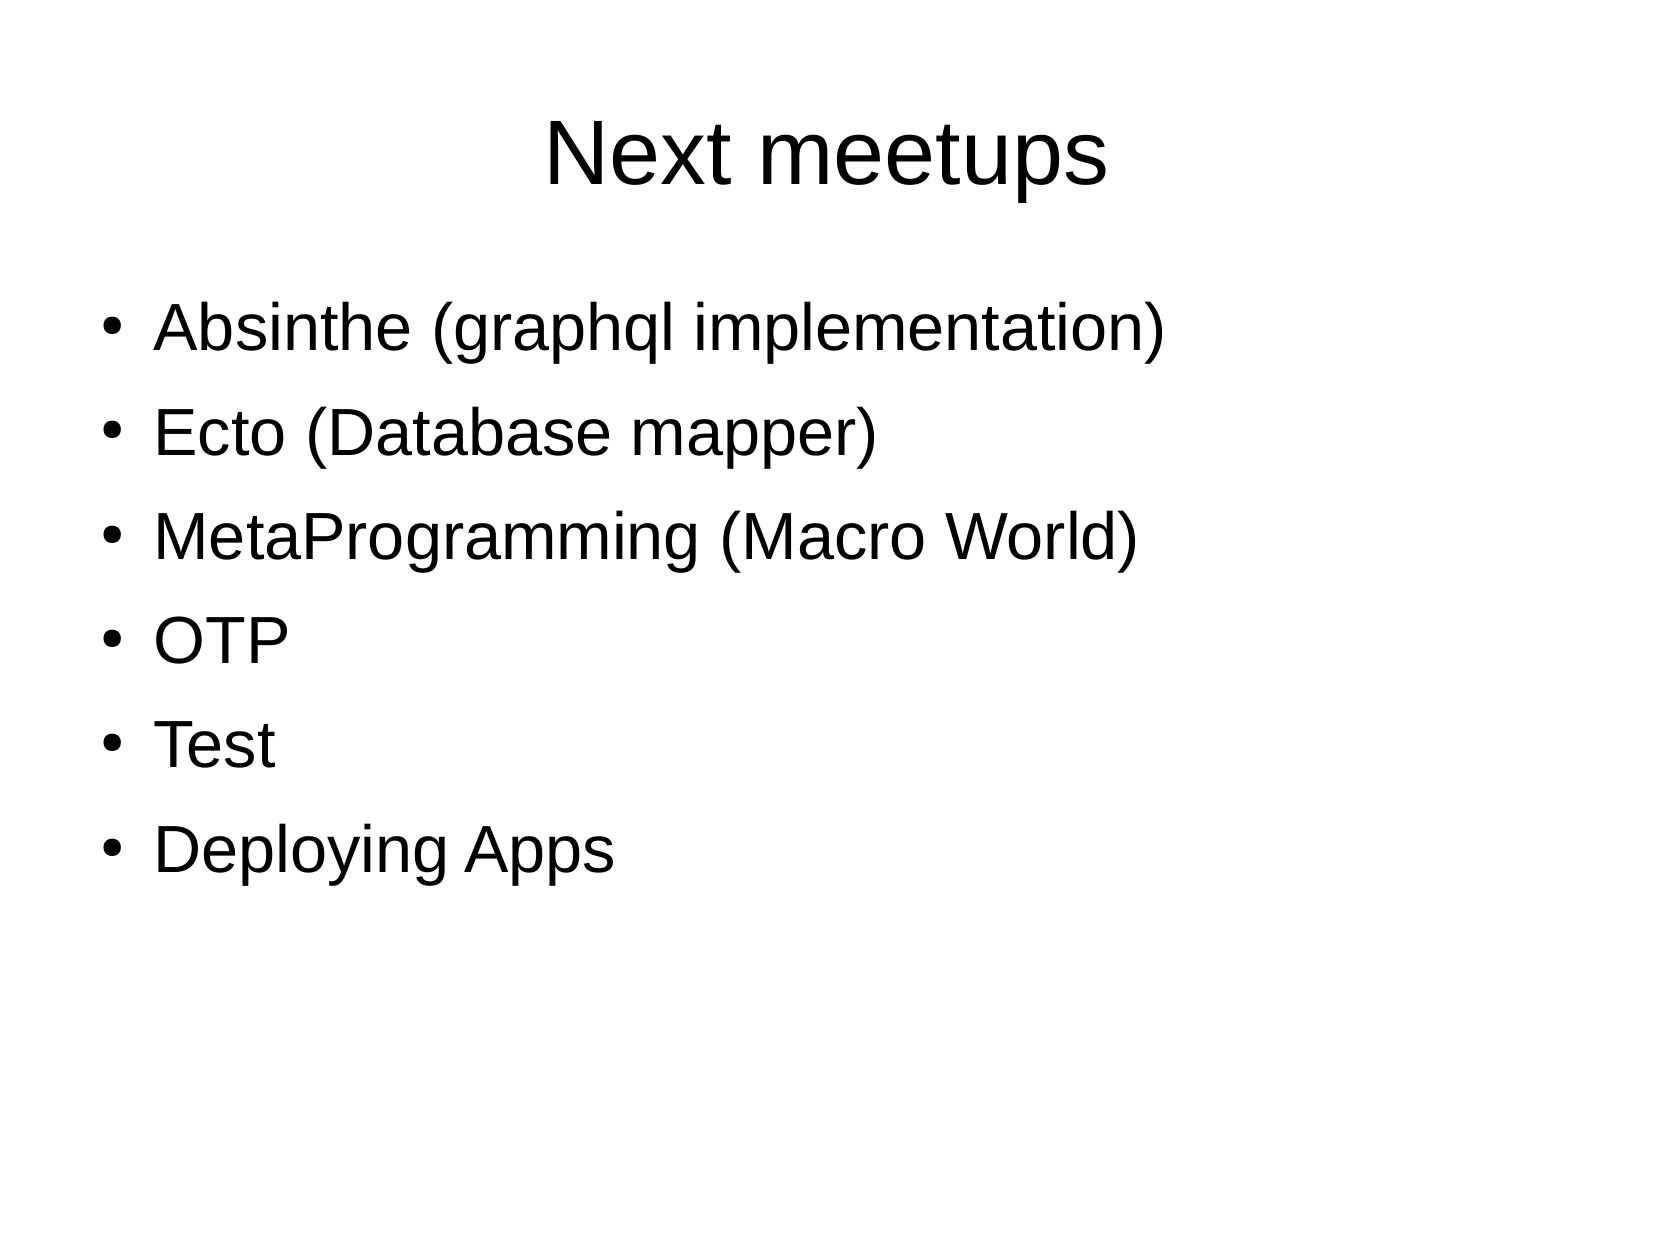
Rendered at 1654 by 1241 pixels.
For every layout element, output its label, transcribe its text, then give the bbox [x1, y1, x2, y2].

title Next meetups [82, 49, 1571, 257]
list Absinthe (graphql implementation) Ecto (Database mapper) MetaProgramming (Macro World) OTP Test Deploying Apps [82, 290, 1571, 1010]
